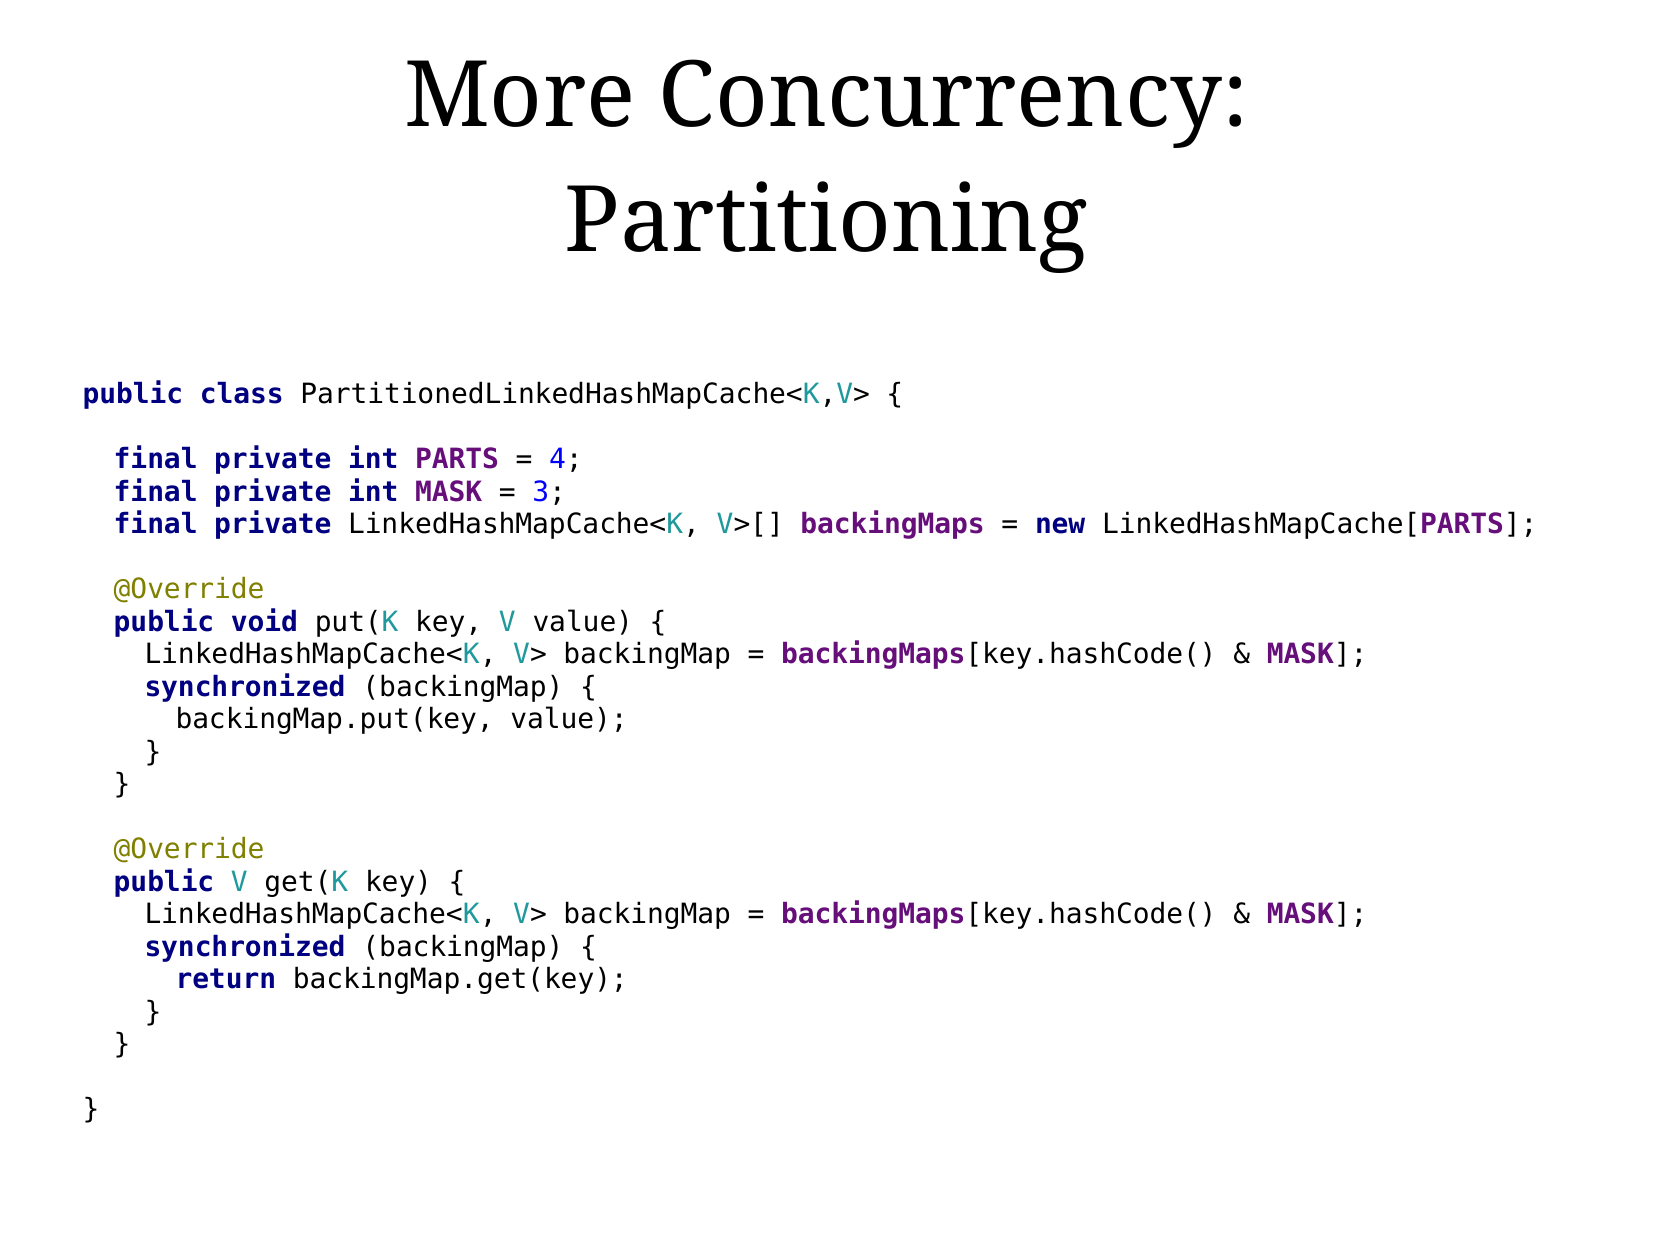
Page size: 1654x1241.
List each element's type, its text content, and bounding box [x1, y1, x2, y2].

list public class PartitionedLinkedHashMapCache<K,V> { final private int PARTS = 4; final private int MASK = 3; final private LinkedHashMapCache<K, V>[] backingMaps = new LinkedHashMapCache[PARTS]; @Override public void put(K key, V value) { LinkedHashMapCache<K, V> backingMap = backingMaps[key.hashCode() & MASK]; synchronized (backingMap) { backingMap.put(key, value); } } @Override public V get(K key) { LinkedHashMapCache<K, V> backingMap = backingMaps[key.hashCode() & MASK]; synchronized (backingMap) { return backingMap.get(key); } } } [82, 377, 1571, 1139]
title More Concurrency: Partitioning [82, 26, 1571, 280]
